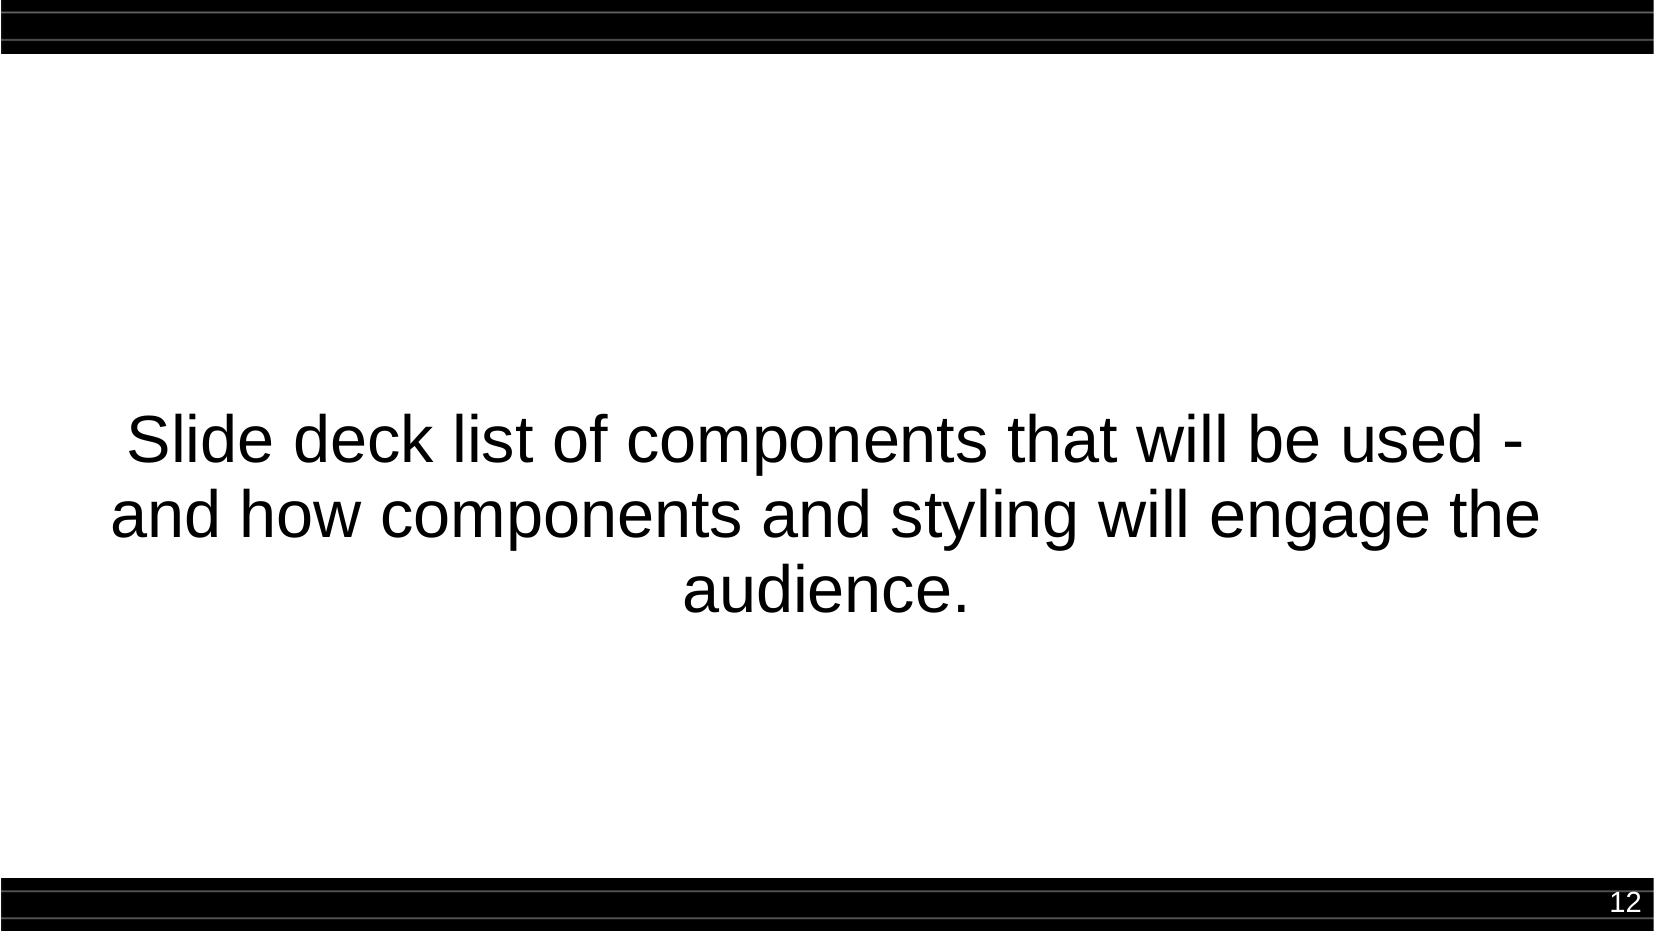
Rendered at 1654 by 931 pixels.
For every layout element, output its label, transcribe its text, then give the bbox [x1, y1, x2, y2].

subtitle Slide deck list of components that will be used - and how components and styling will engage the audience. [82, 271, 1571, 758]
picture [1, 878, 1654, 931]
picture [1, 0, 1654, 54]
